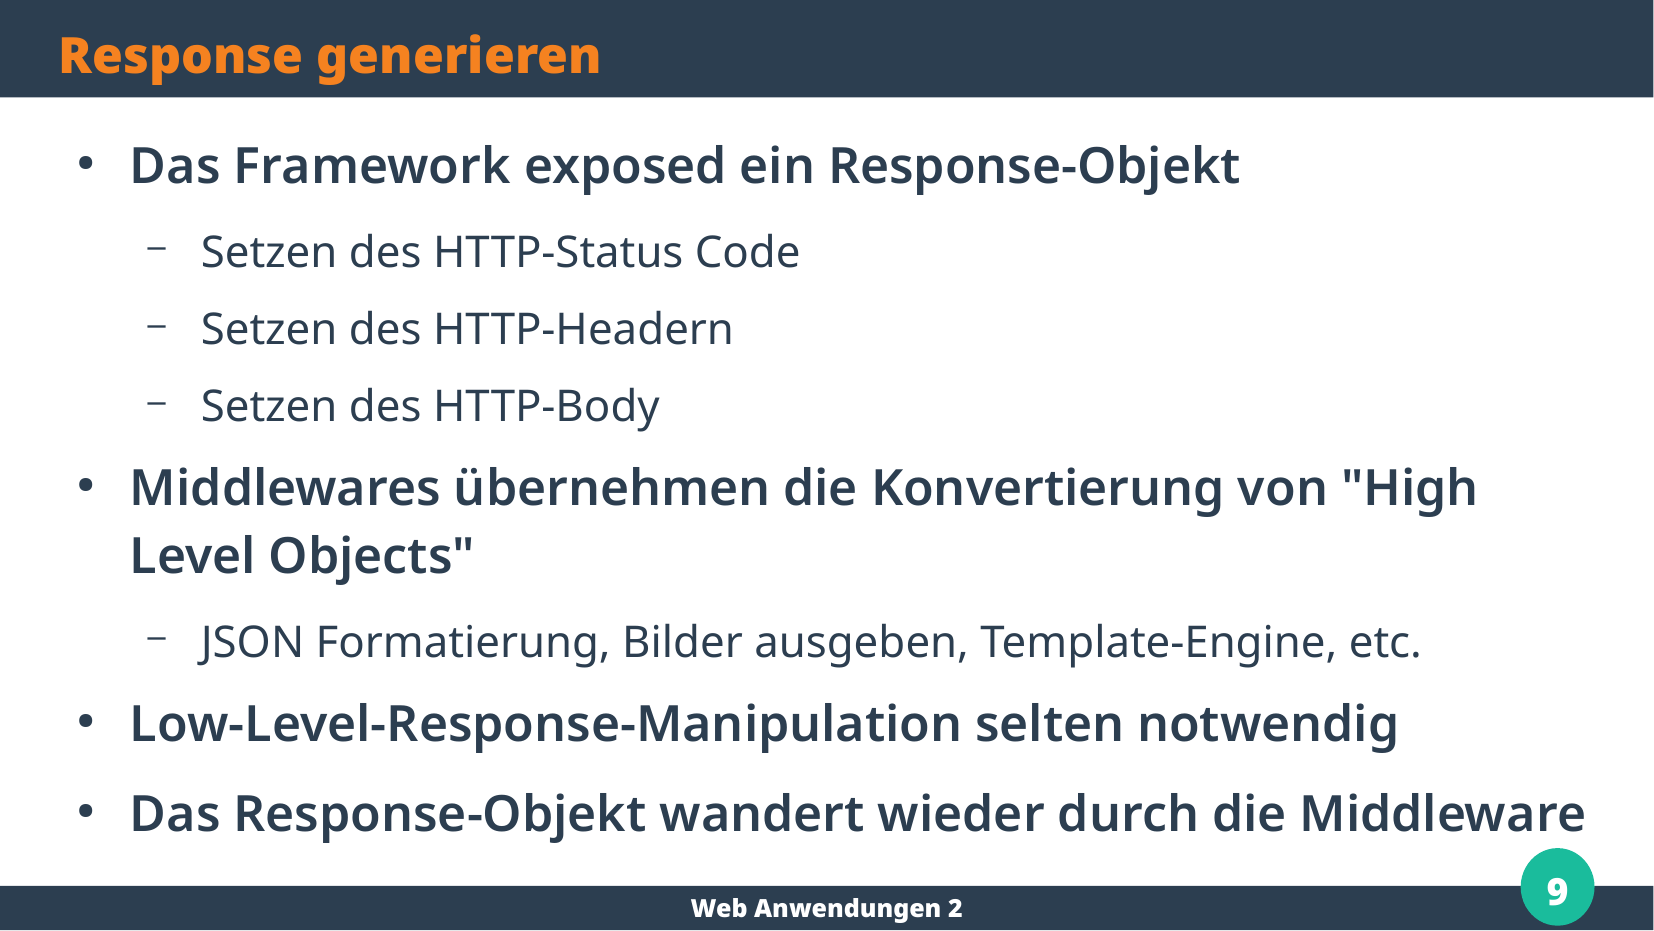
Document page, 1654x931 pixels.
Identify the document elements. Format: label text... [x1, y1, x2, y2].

list Das Framework exposed ein Response-Objekt Setzen des HTTP-Status Code Setzen des HTTP-Headern Setzen des HTTP-Body Middlewares übernehmen die Konvertierung von "High Level Objects" JSON Formatierung, Bilder ausgeben, Template-Engine, etc. Low-Level-Response-Manipulation selten notwendig Das Response-Objekt wandert wieder durch die Middleware [59, 129, 1595, 864]
title Response generieren [59, 8, 1595, 89]
